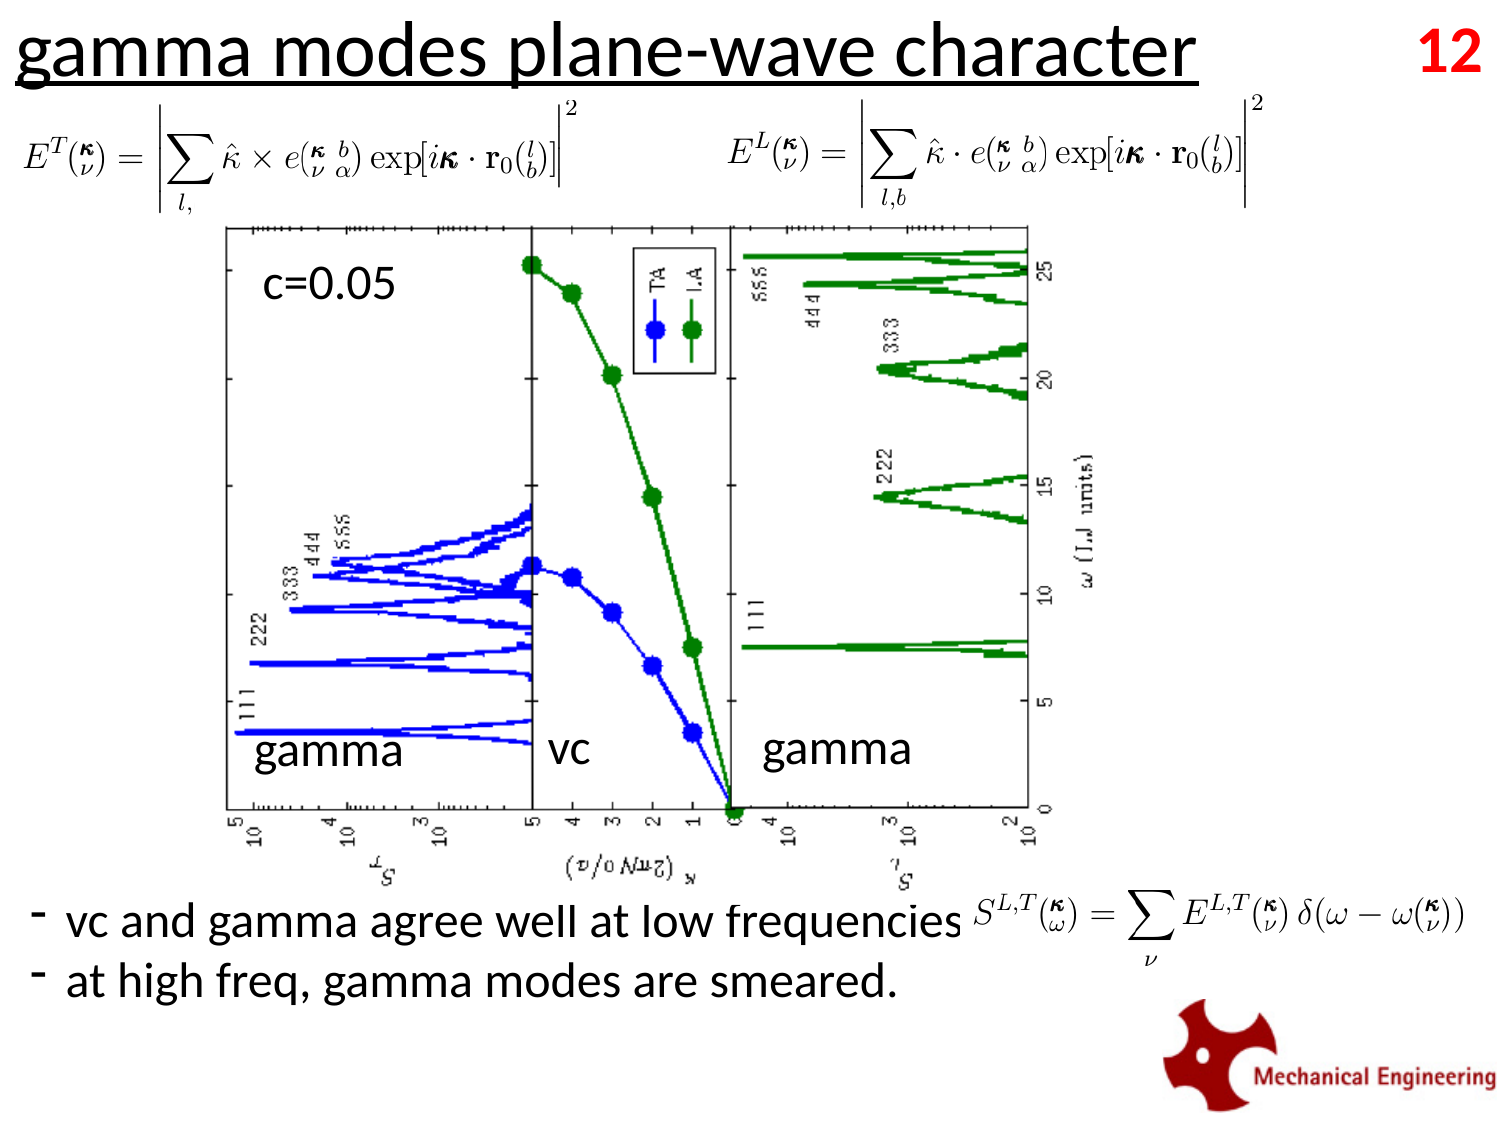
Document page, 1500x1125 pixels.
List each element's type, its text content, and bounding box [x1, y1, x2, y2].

picture [20, 139, 1486, 976]
picture [1162, 999, 1497, 1113]
text_box 12 [1401, 0, 1499, 93]
text_box c=0.05 [247, 254, 508, 329]
text_box vc and gamma agree well at low frequencies. at high freq, gamma modes are smeared. [15, 880, 1096, 1076]
text_box vc [532, 720, 620, 794]
text_box gamma [239, 721, 460, 796]
title gamma modes plane-wave character [0, 0, 1411, 139]
text_box gamma [747, 720, 968, 794]
